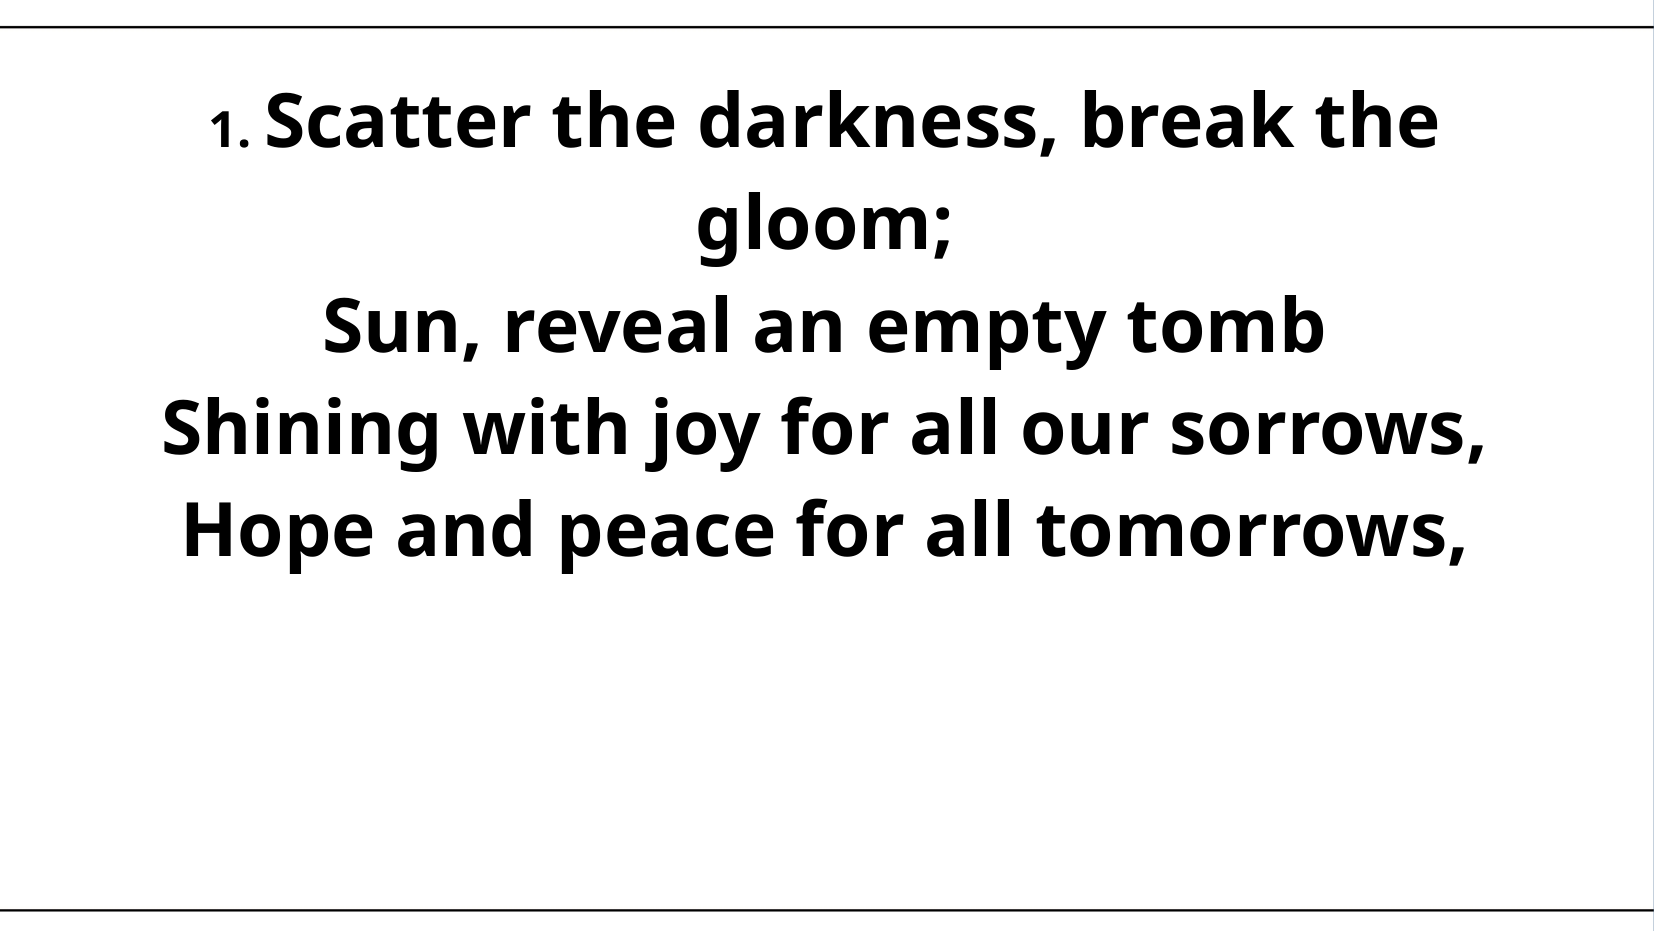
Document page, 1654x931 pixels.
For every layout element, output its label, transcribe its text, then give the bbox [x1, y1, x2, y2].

picture [0, 0, 1654, 931]
text_box 1. Scatter the darkness, break the gloom; Sun, reveal an empty tomb Shining with joy for all our sorrows, Hope and peace for all tomorrows, [105, 60, 1546, 475]
